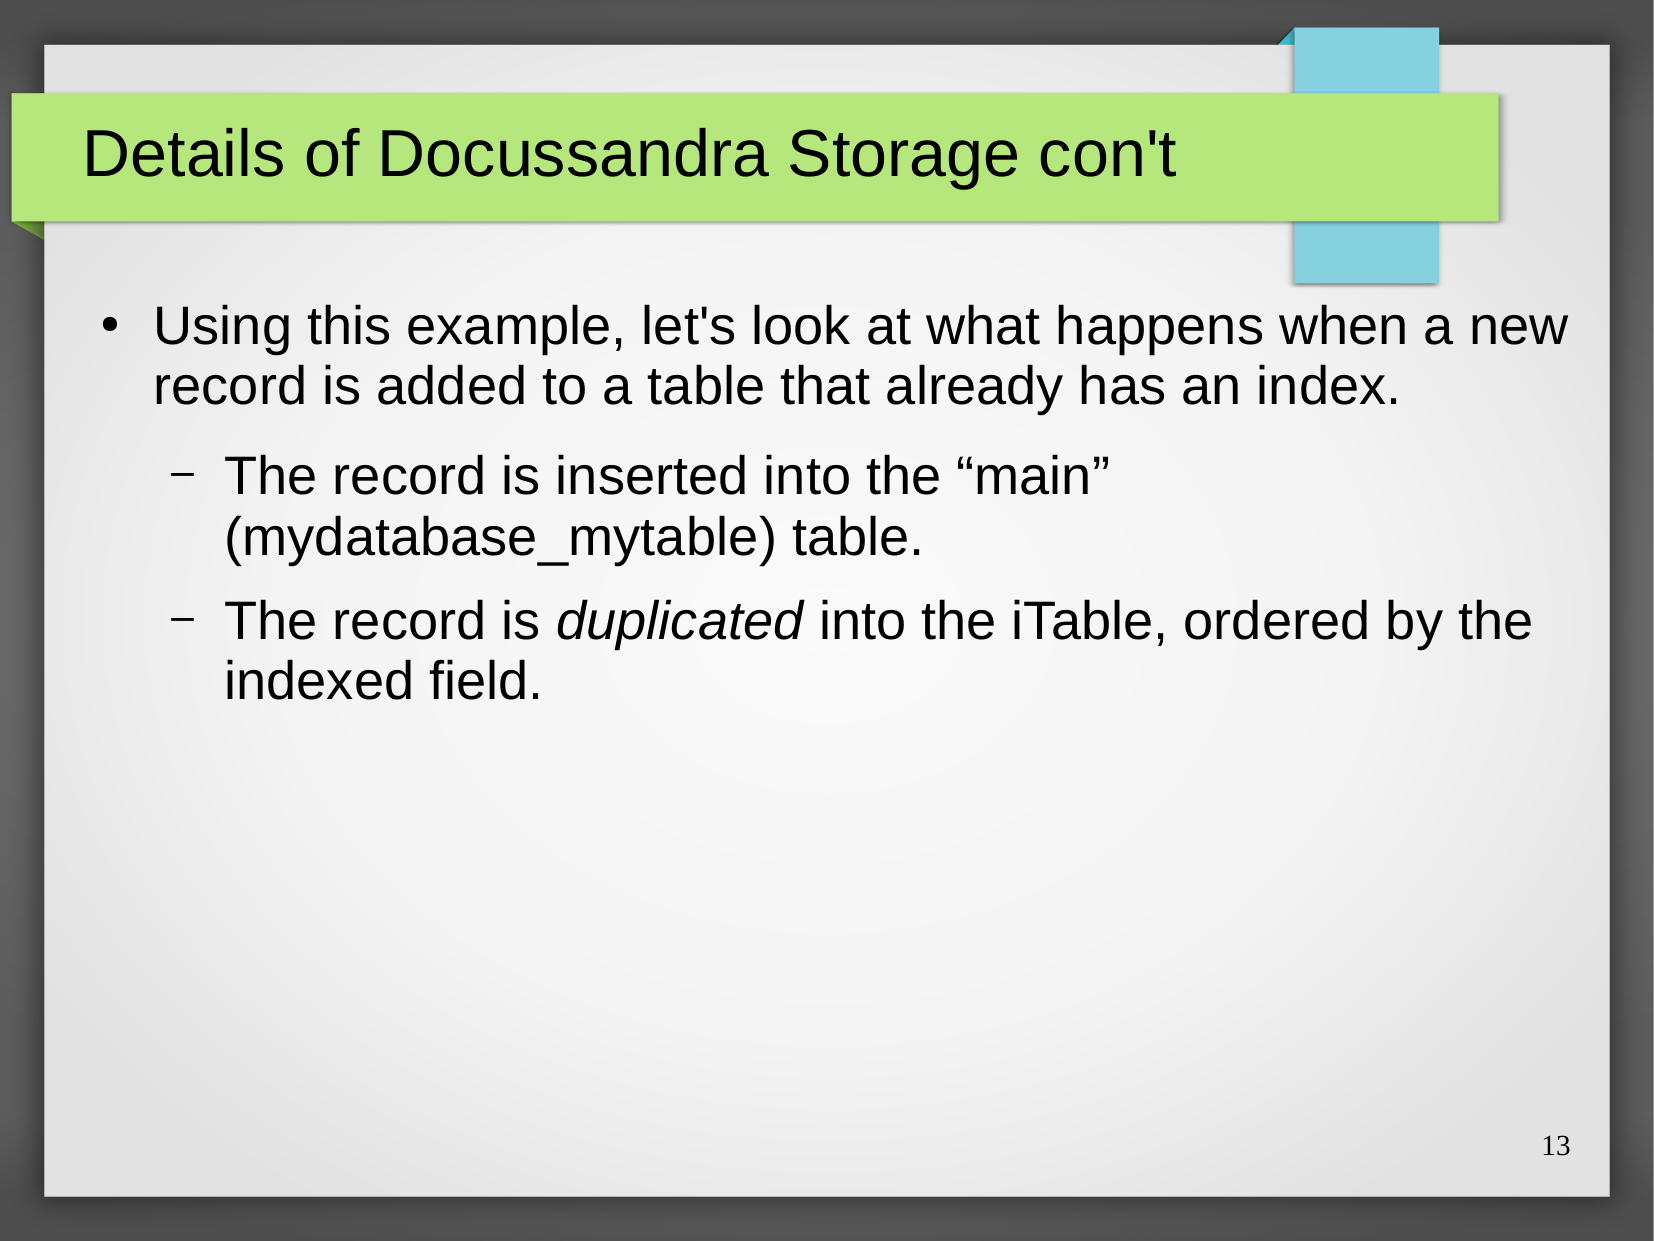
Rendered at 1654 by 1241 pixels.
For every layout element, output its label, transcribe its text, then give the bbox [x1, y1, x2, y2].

title Details of Docussandra Storage con't [82, 94, 1264, 213]
picture [0, 0, 1654, 1241]
list Using this example, let's look at what happens when a new record is added to a table that already has an index. The record is inserted into the “main” (mydatabase_mytable) table. The record is duplicated into the iTable, ordered by the indexed field. [82, 295, 1576, 1141]
